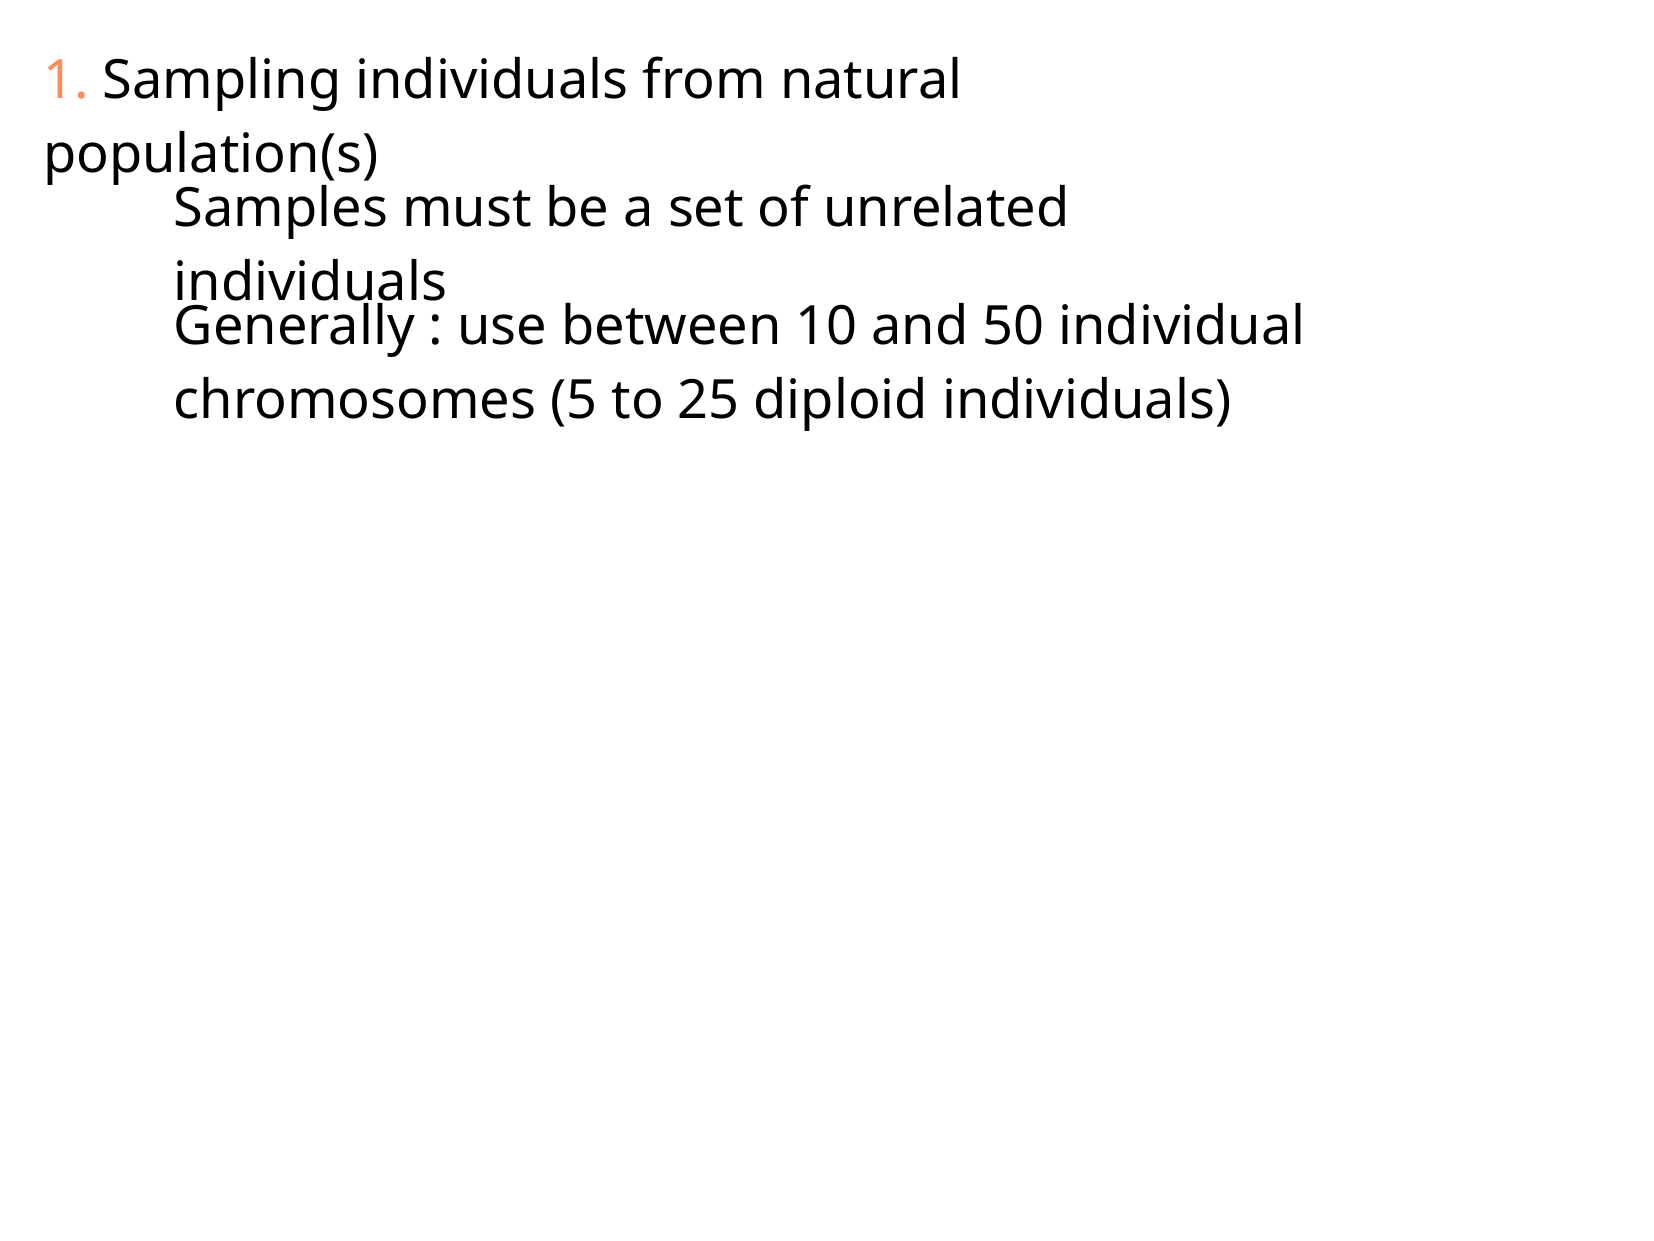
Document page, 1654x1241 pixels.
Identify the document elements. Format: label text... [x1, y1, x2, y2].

text_box Samples must be a set of unrelated individuals [158, 161, 1347, 260]
text_box Generally : use between 10 and 50 individual chromosomes (5 to 25 diploid individuals) [158, 279, 1347, 411]
text_box 1. Sampling individuals from natural population(s) [28, 33, 1205, 107]
